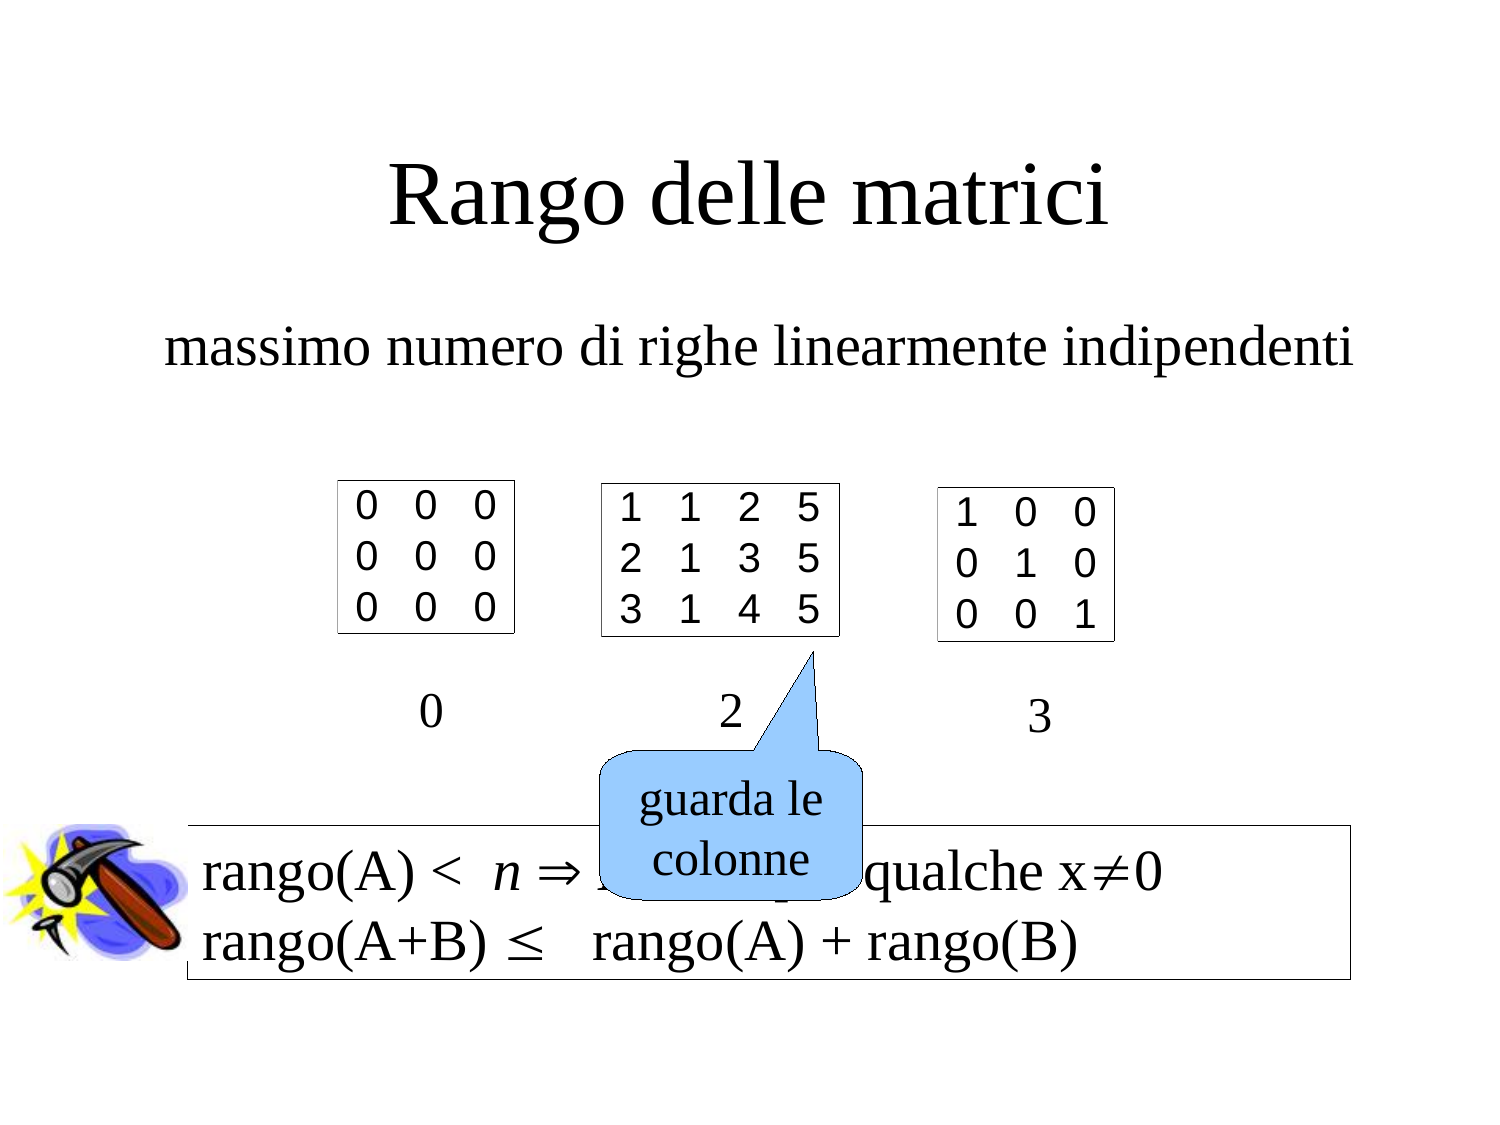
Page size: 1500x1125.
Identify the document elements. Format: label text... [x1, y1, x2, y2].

text_box rango(A) < n ⇒ Ax = 0 per qualche x≠0 rango(A+B) ≤ rango(A) + rango(B) [187, 825, 1351, 980]
text_box 2 [704, 669, 759, 745]
text_box guarda le colonne [599, 651, 863, 901]
chart [601, 482, 841, 638]
chart [937, 487, 1117, 643]
text_box 3 [1012, 675, 1068, 750]
text_box 0 [404, 669, 459, 745]
chart [337, 480, 517, 636]
title Rango delle matrici [112, 107, 1387, 280]
picture [3, 824, 188, 961]
text_box massimo numero di righe linearmente indipendenti [150, 299, 1388, 385]
